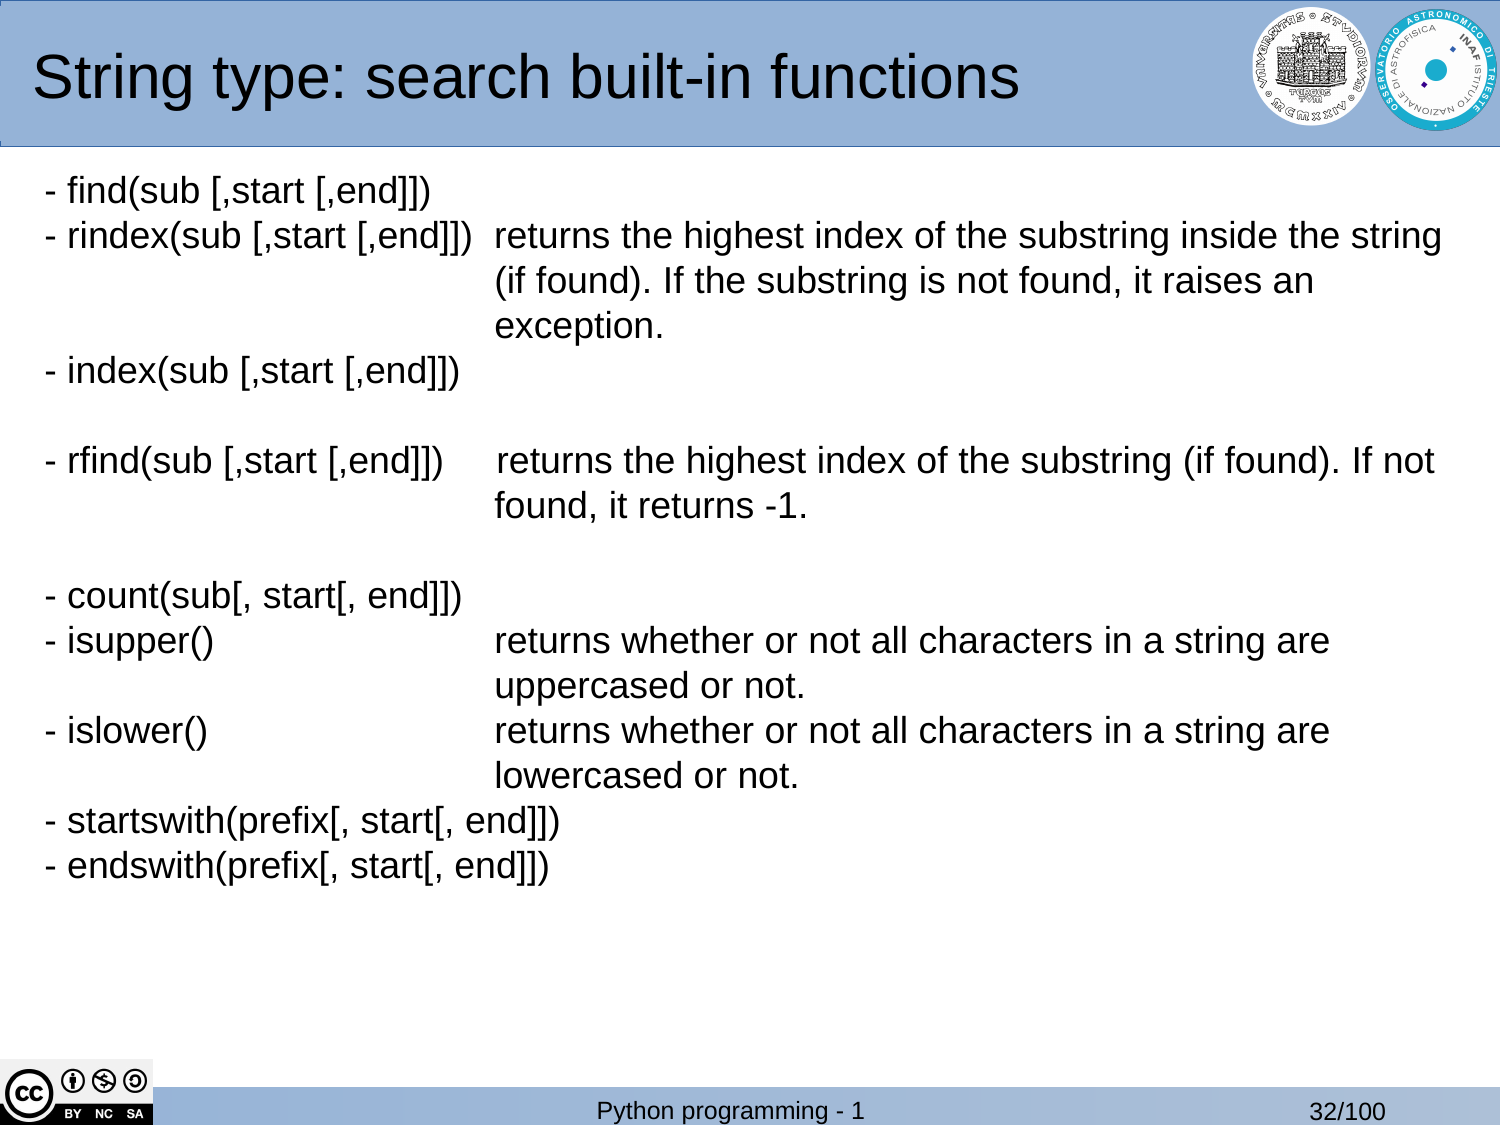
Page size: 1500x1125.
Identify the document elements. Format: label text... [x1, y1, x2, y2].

list - find(sub [,start [,end]]) - rindex(sub [,start [,end]]) returns the highest index of the substring inside the string (if found). If the substring is not found, it raises an exception. - index(sub [,start [,end]]) - rfind(sub [,start [,end]]) returns the highest index of the substring (if found). If not found, it returns -1. - count(sub[, start[, end]]) - isupper() returns whether or not all characters in a string are uppercased or not. - islower() returns whether or not all characters in a string are lowercased or not. - startswith(prefix[, start[, end]]) - endswith(prefix[, start[, end]]) [29, 158, 1500, 1071]
text_box String type: search built-in functions [0, 5, 1253, 141]
picture [0, 1059, 153, 1125]
picture [1253, 0, 1500, 156]
